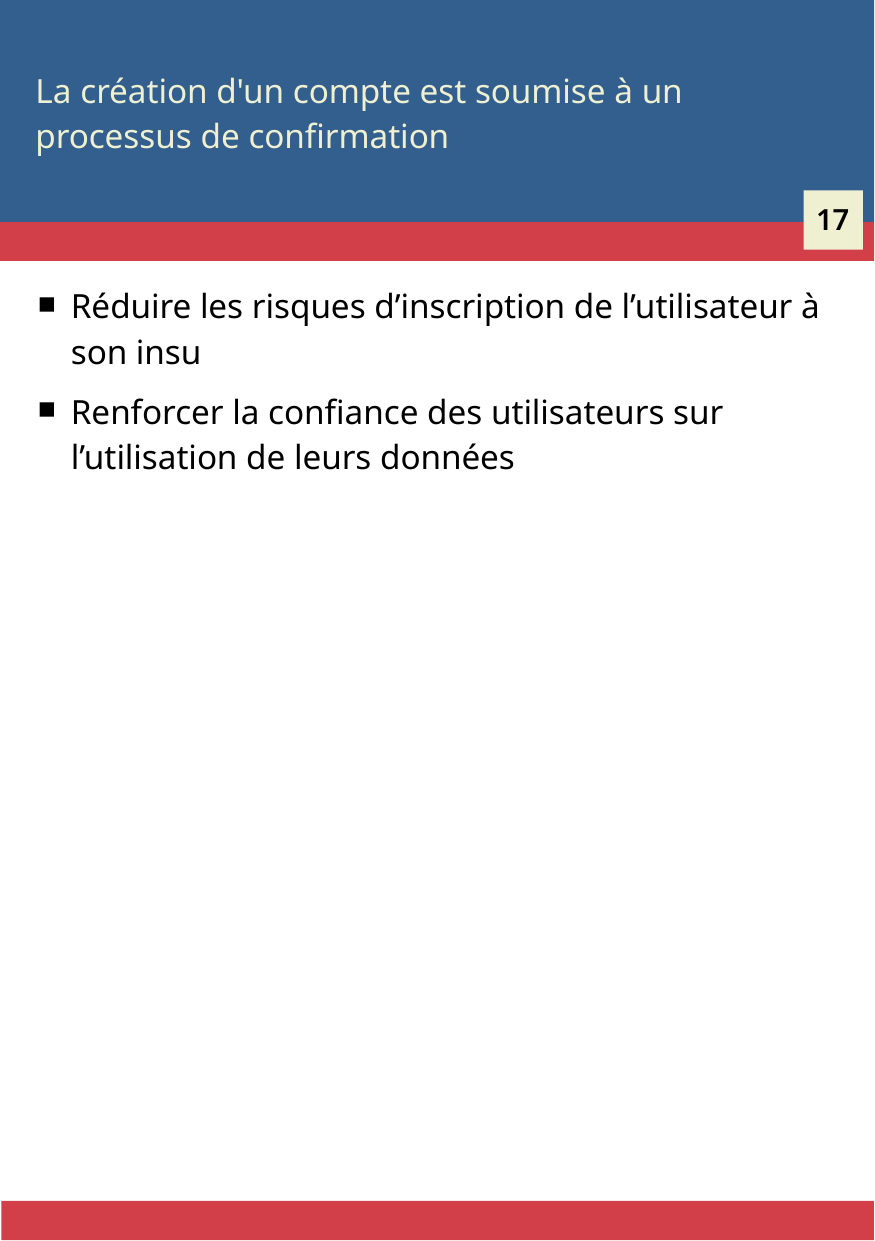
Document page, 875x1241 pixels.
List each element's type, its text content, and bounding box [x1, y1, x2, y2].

text_box 17 [803, 188, 863, 249]
title La création d'un compte est soumise à un processus de confirmation [35, 13, 839, 213]
list Réduire les risques d’inscription de l’utilisateur à son insu Renforcer la confiance des utilisateurs sur l’utilisation de leurs données [23, 283, 839, 1111]
